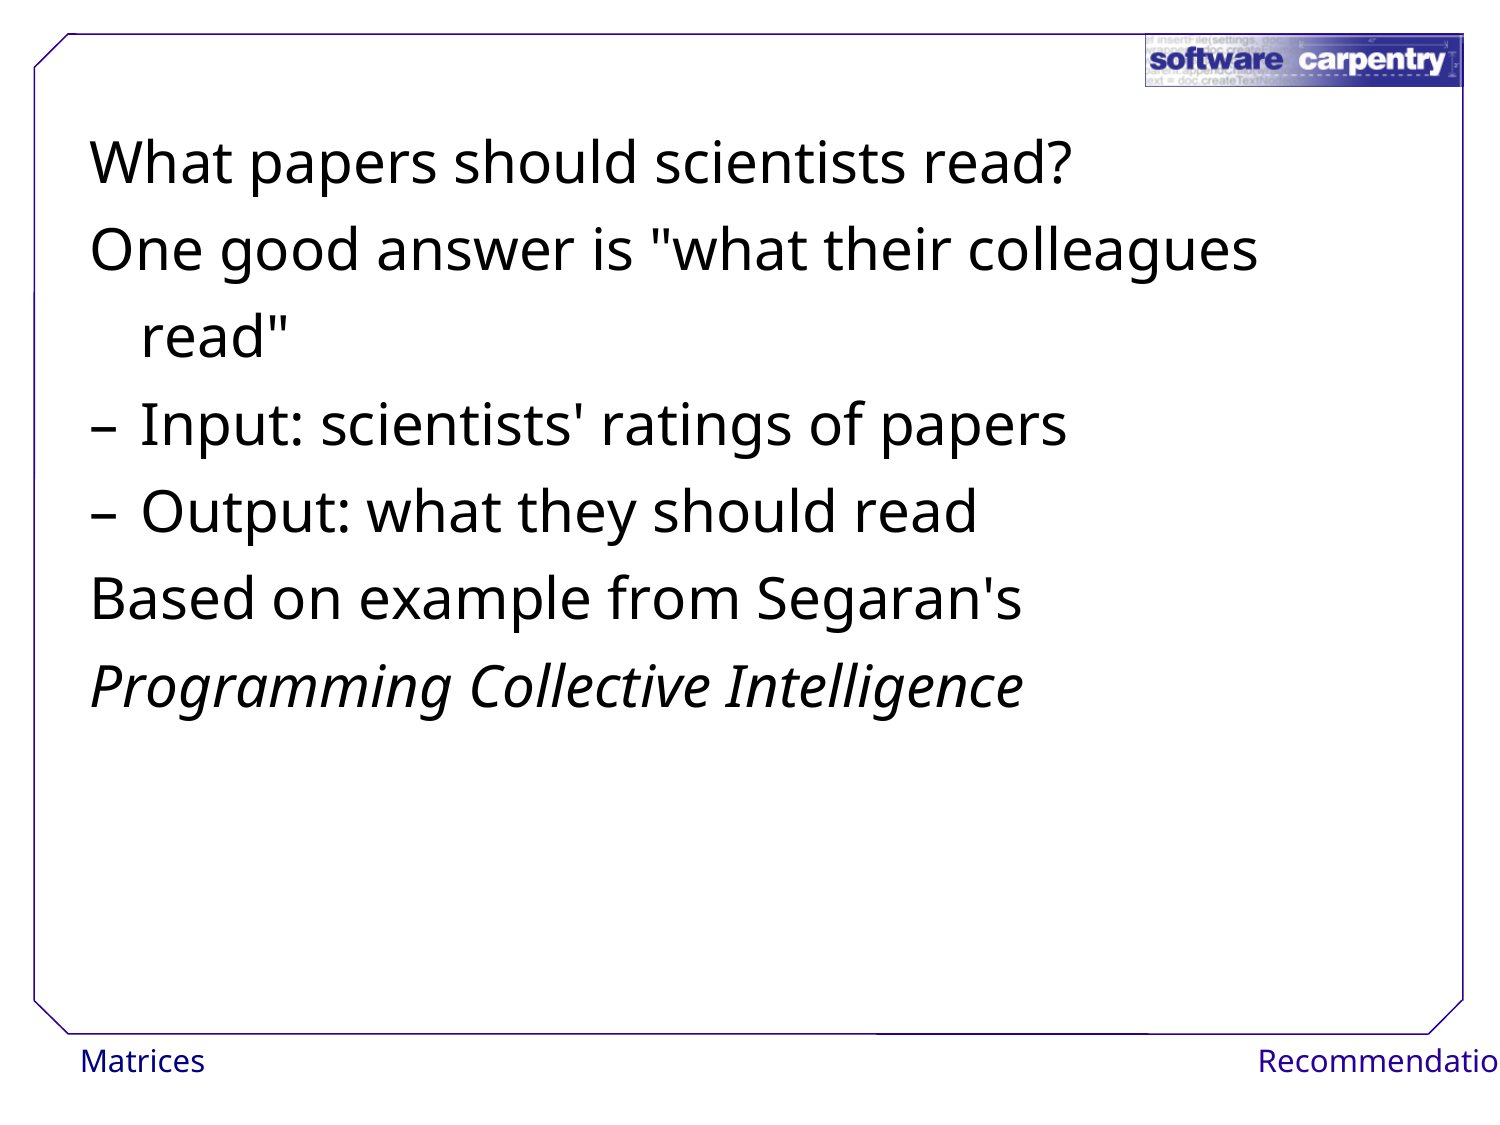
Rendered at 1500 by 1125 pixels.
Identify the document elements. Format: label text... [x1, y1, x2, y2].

list What papers should scientists read? One good answer is "what their colleagues read" – Input: scientists' ratings of papers – Output: what they should read Based on example from Segaran's Programming Collective Intelligence [75, 99, 1426, 1013]
picture [1145, 33, 1464, 87]
